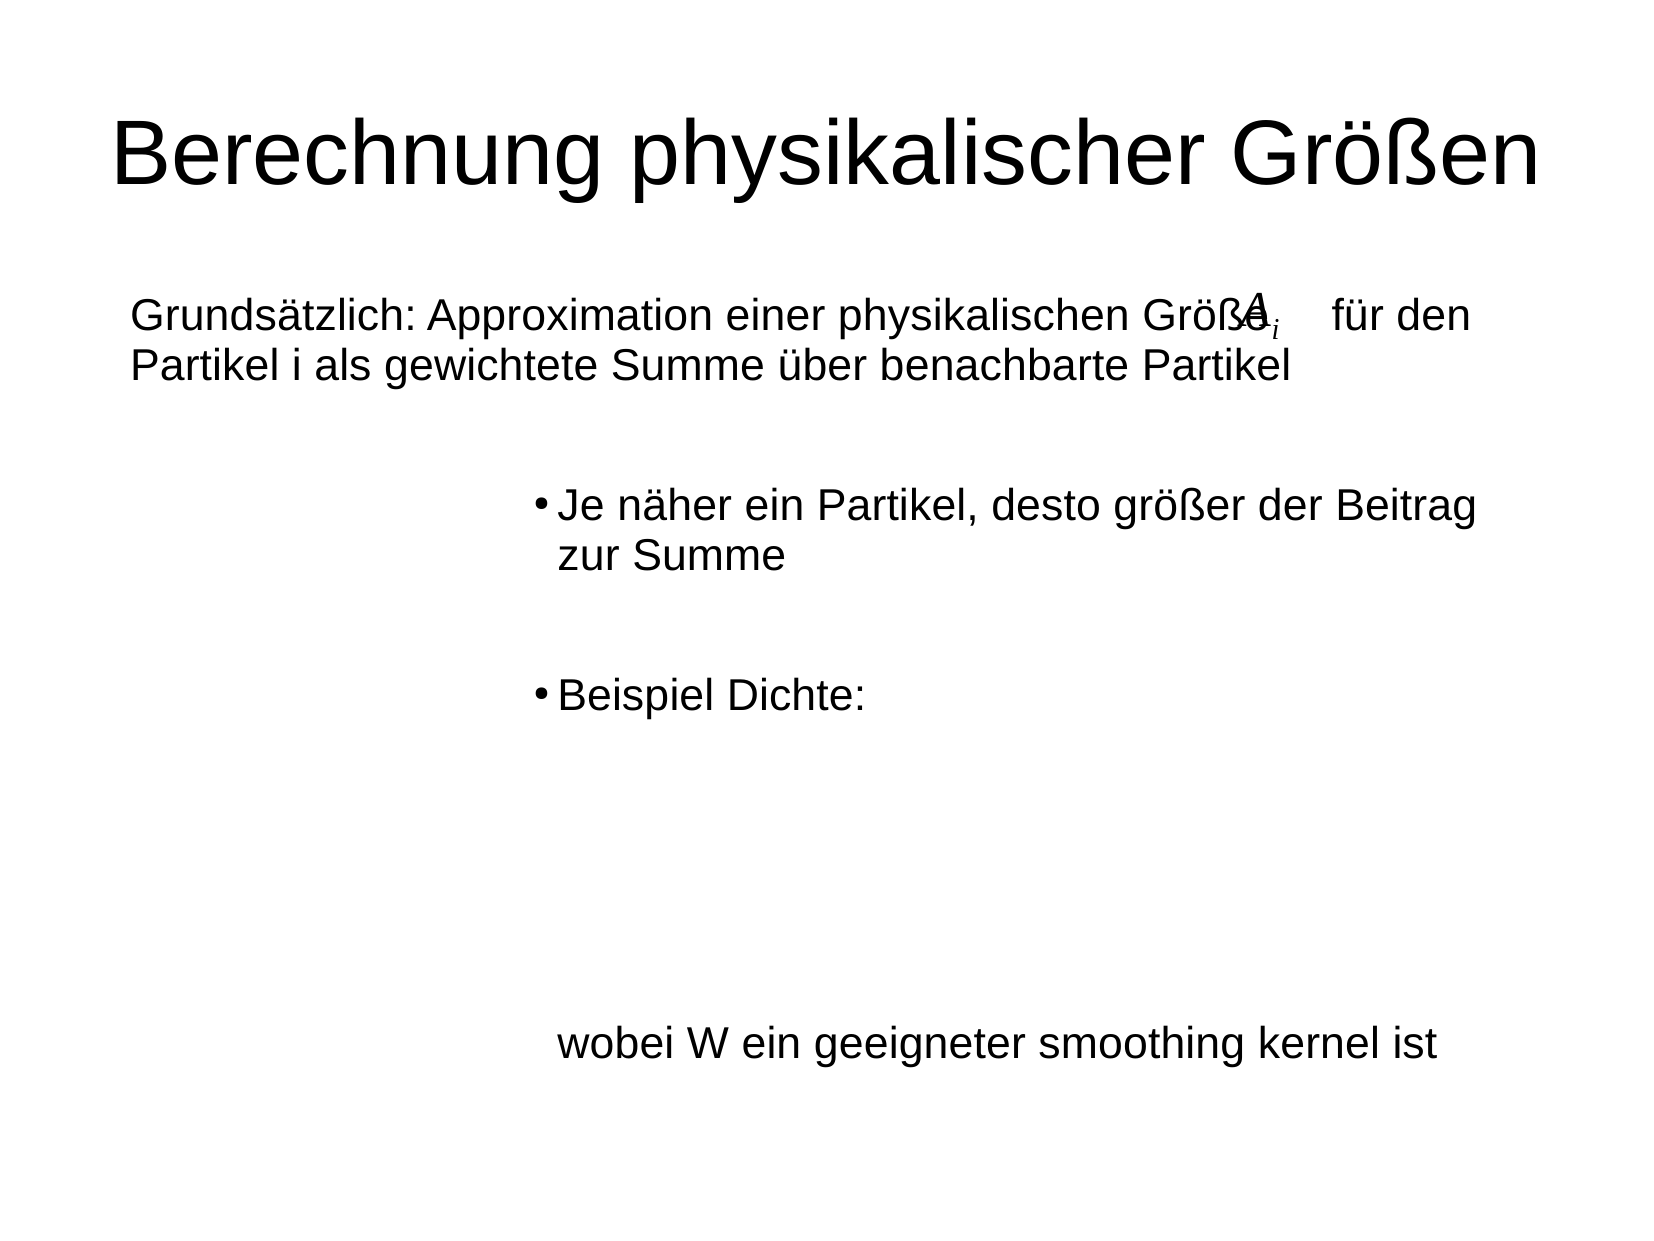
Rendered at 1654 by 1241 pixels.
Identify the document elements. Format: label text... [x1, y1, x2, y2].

title Berechnung physikalischer Größen [82, 49, 1571, 257]
text_box A [1240, 281, 1271, 338]
text_box i [1271, 312, 1280, 347]
list Grundsätzlich: Approximation einer physikalischen Größe für den Partikel i als gewichtete Summe über benachbarte Partikel Je näher ein Partikel, desto größer der Beitrag zur Summe Beispiel Dichte: wobei W ein geeigneter smoothing kernel ist [82, 290, 1538, 1075]
